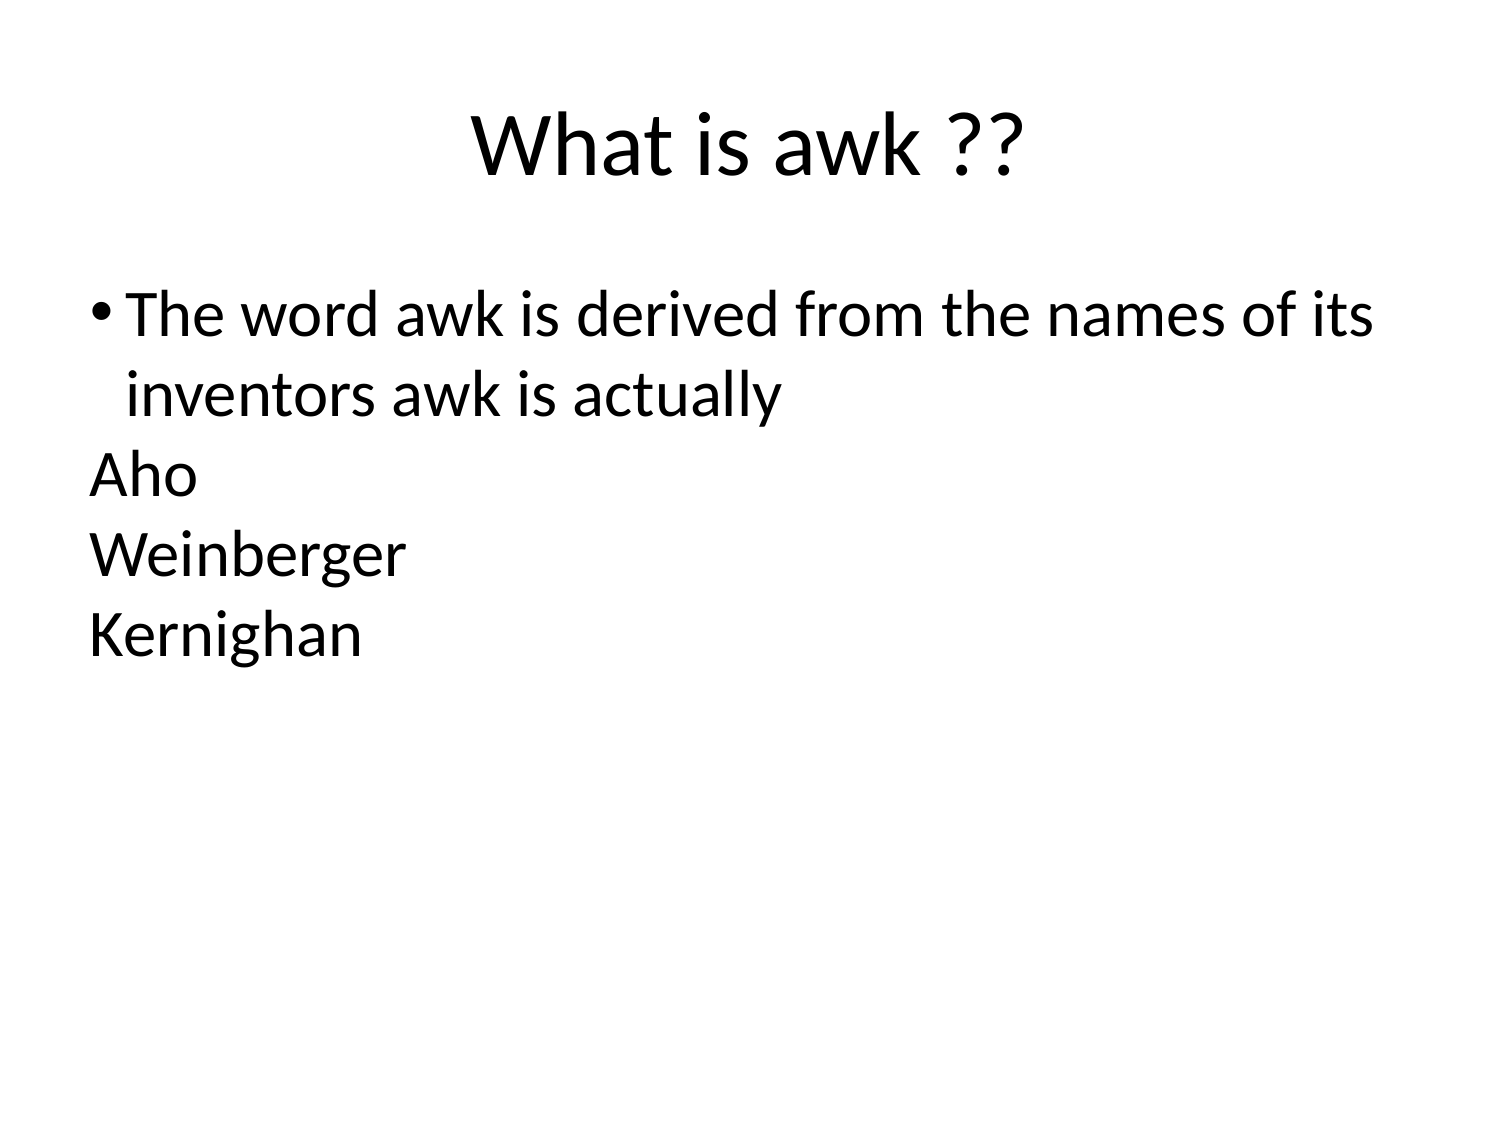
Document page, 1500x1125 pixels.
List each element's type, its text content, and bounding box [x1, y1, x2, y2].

text_box The word awk is derived from the names of its inventors awk is actually Aho Weinberger Kernighan [75, 262, 1425, 1005]
text_box What is awk ?? [75, 45, 1425, 233]
